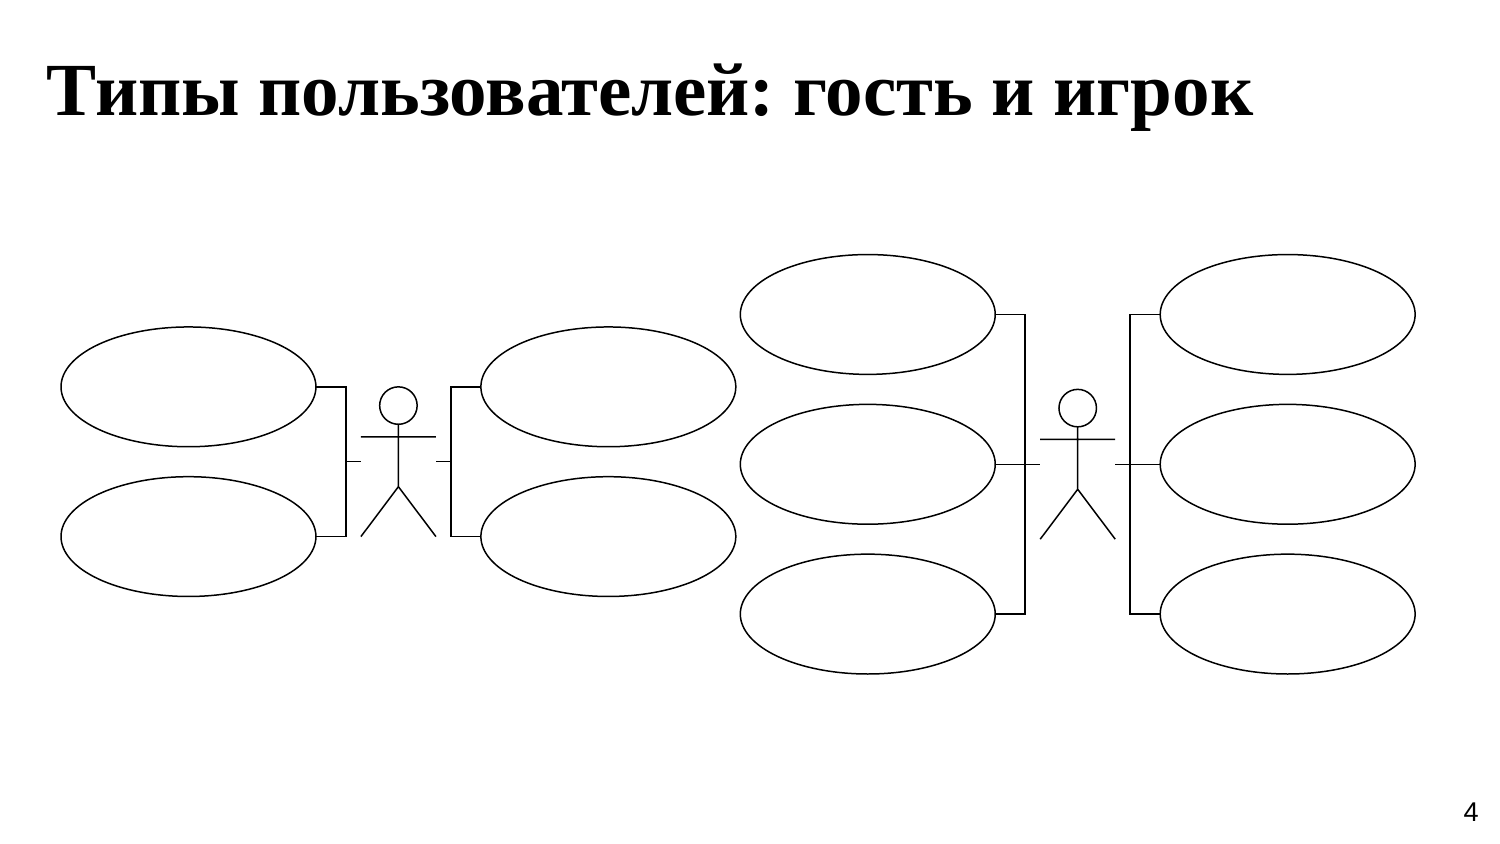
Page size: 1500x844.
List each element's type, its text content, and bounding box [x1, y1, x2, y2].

slide_number <number> [1403, 778, 1494, 844]
picture [58, 252, 1418, 680]
text_box Типы пользователей: гость и игрок [33, 36, 1390, 134]
